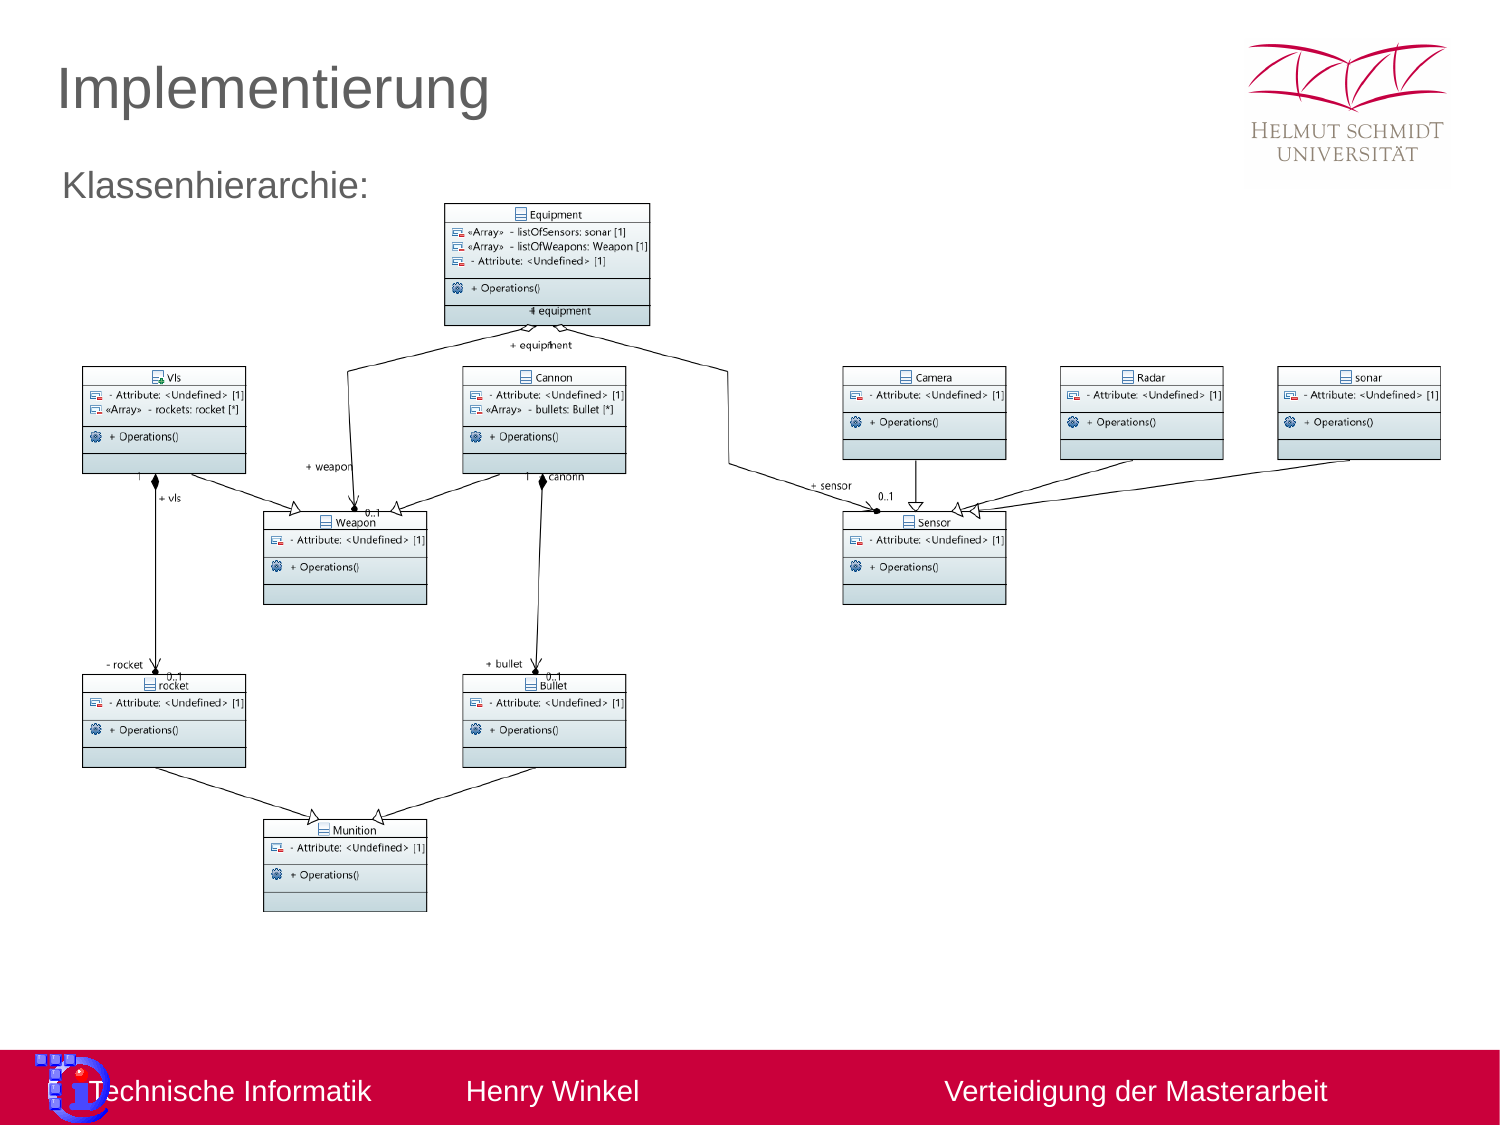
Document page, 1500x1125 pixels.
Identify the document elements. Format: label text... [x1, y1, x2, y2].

text_box Klassenhierarchie: [47, 153, 414, 217]
picture [1244, 38, 1451, 189]
picture [82, 203, 1441, 912]
text_box Implementierung [41, 42, 1223, 161]
